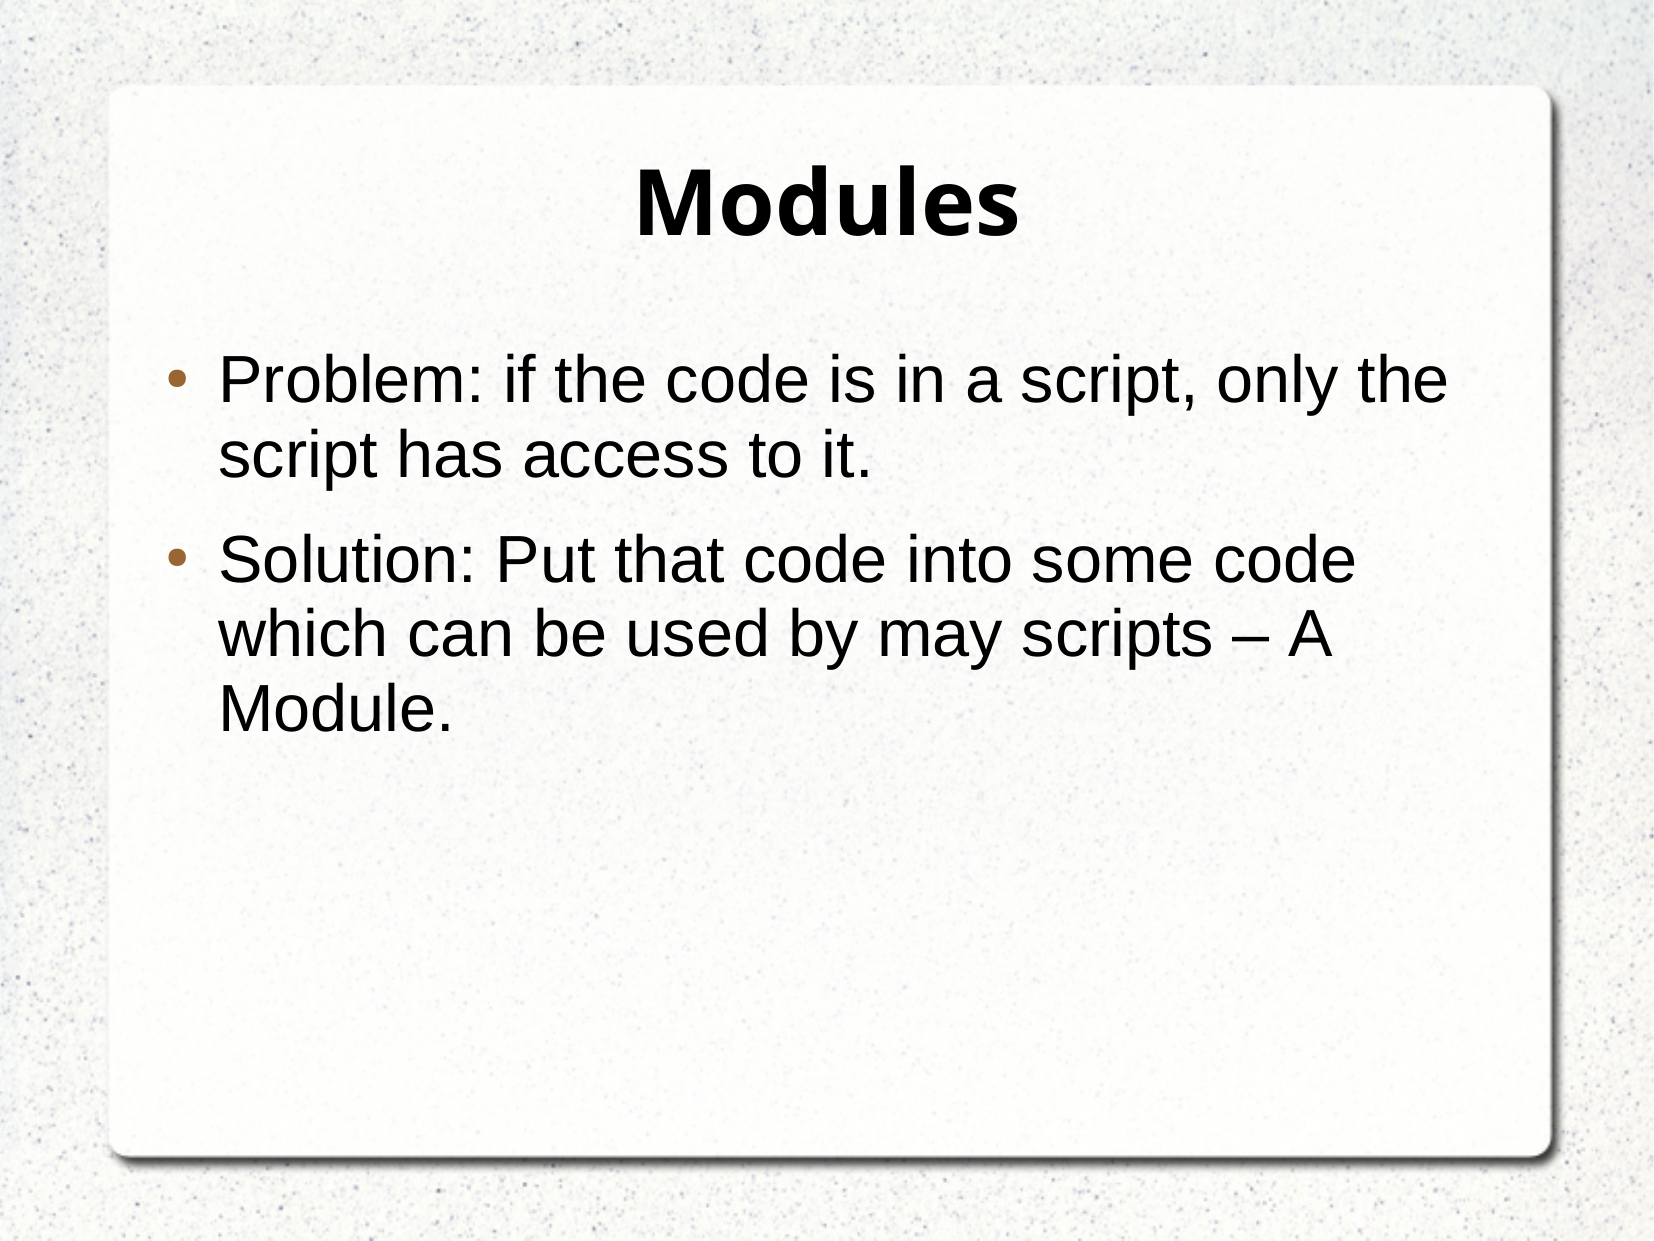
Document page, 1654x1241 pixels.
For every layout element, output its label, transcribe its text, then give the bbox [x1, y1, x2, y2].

list Problem: if the code is in a script, only the script has access to it. Solution: Put that code into some code which can be used by may scripts – A Module. [147, 342, 1506, 978]
title Modules [118, 96, 1536, 304]
picture [0, 0, 1654, 1241]
